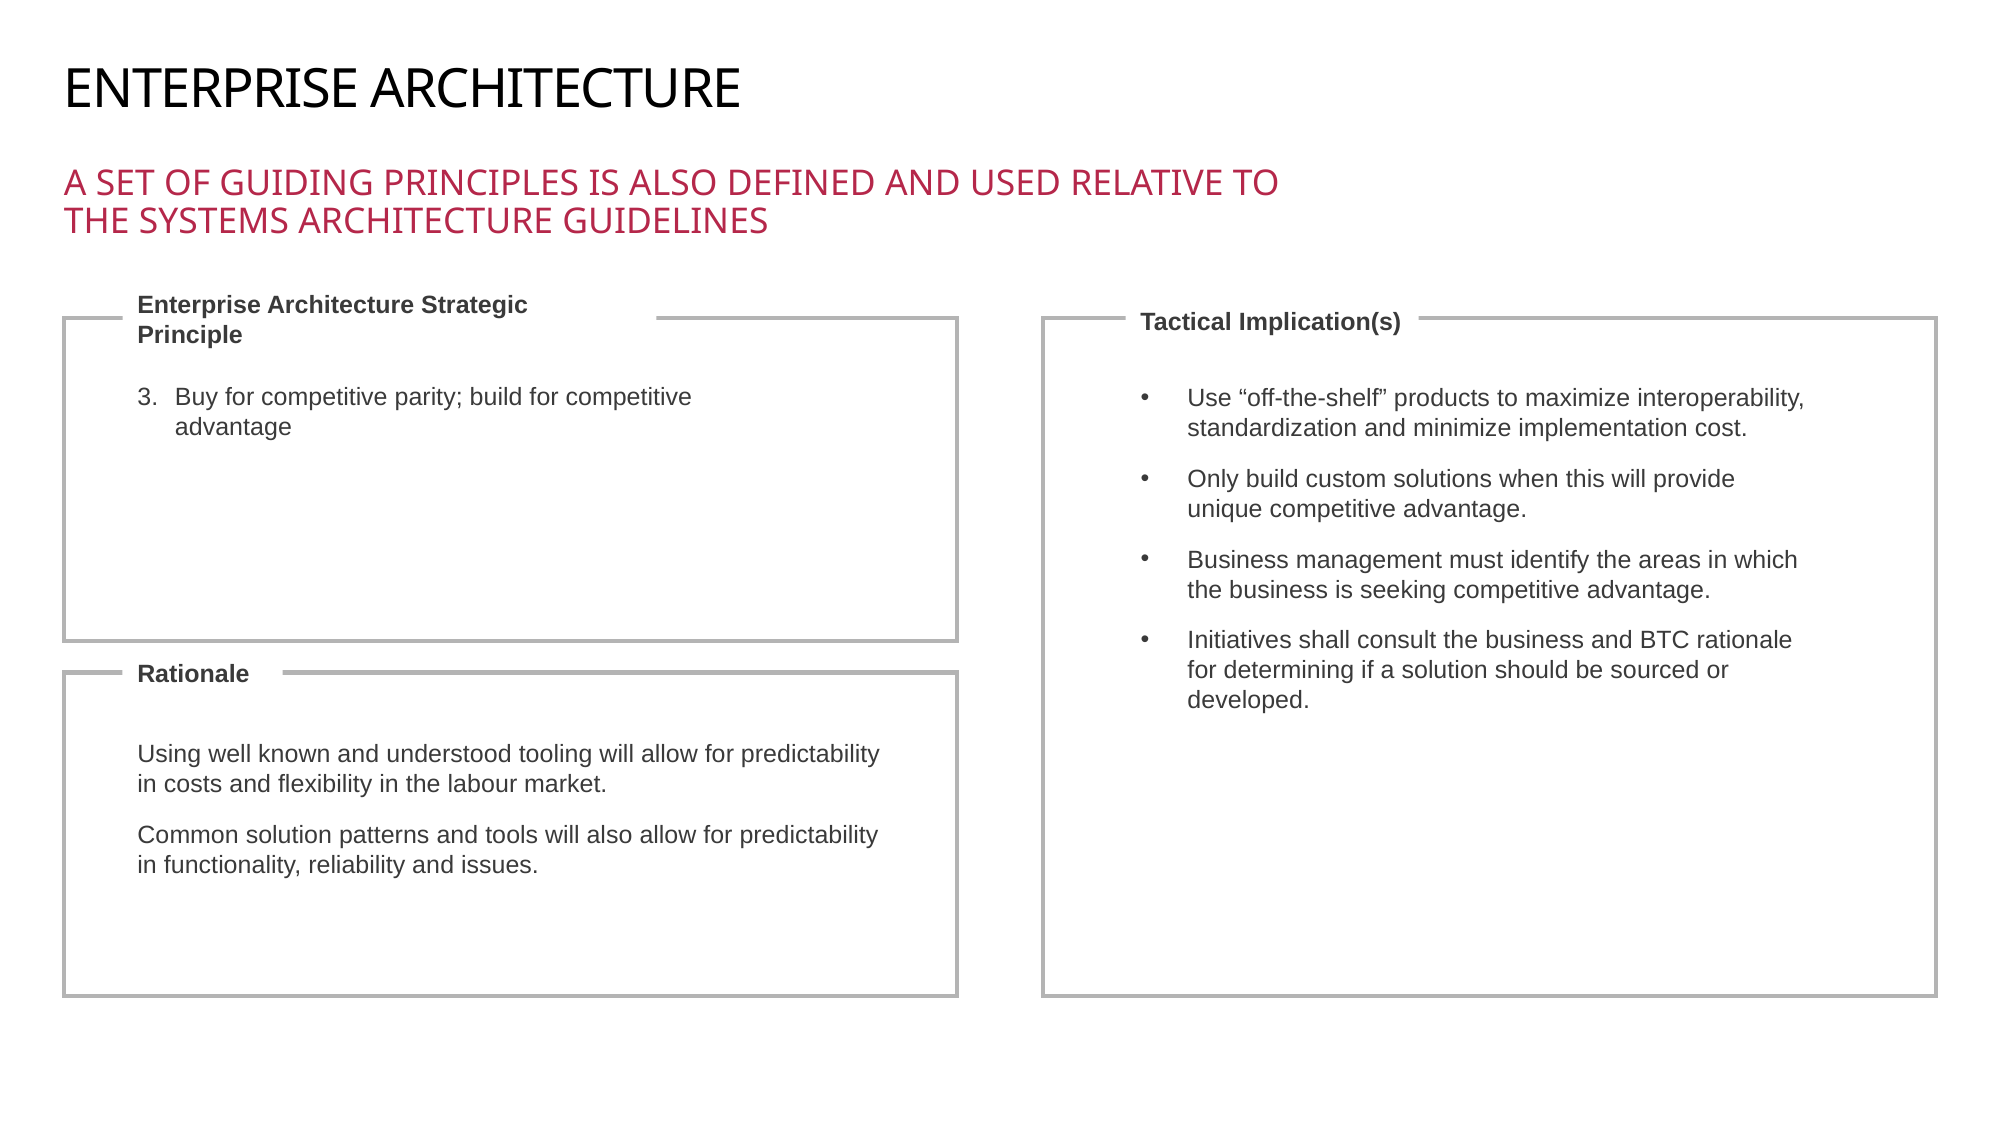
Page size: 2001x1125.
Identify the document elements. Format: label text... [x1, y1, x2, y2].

text_box Enterprise Architecture [64, 60, 1303, 164]
text_box Rationale [122, 645, 283, 700]
text_box A set of guiding principles is also defined and used relative to the systems architecture guidelines [64, 164, 1303, 200]
text_box Using well known and understood tooling will allow for predictability in costs and flexibility in the labour market. Common solution patterns and tools will also allow for predictability in functionality, reliability and issues. [122, 730, 897, 886]
text_box Buy for competitive parity; build for competitive advantage [122, 373, 820, 449]
text_box Enterprise Architecture Strategic Principle [122, 291, 657, 345]
text_box Tactical Implication(s) [1125, 293, 1419, 348]
text_box Use “off-the-shelf” products to maximize interoperability, standardization and minimize implementation cost. Only build custom solutions when this will provide unique competitive advantage. Business management must identify the areas in which the business is seeking competitive advantage. Initiatives shall consult the business and BTC rationale for determining if a solution should be sourced or developed. [1125, 374, 1823, 722]
